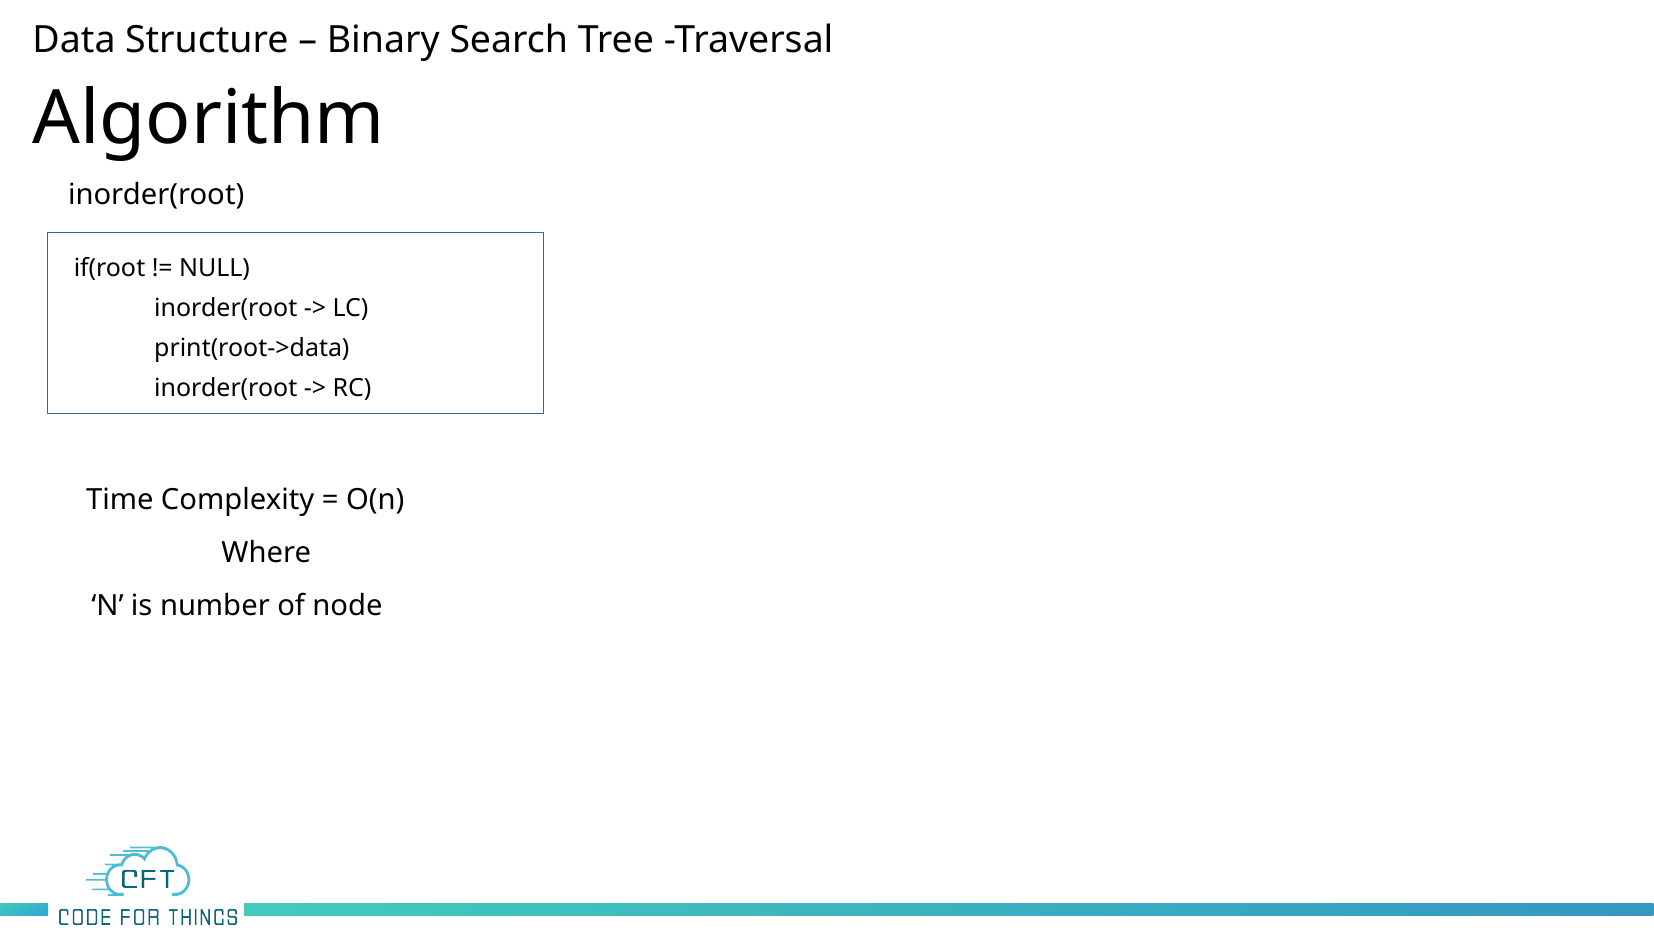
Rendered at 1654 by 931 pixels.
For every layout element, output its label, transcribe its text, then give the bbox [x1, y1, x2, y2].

text_box inorder(root) [53, 165, 438, 215]
text_box if(root != NULL) inorder(root -> LC) print(root->data) inorder(root -> RC) [59, 242, 497, 428]
text_box Time Complexity = O(n) [71, 470, 455, 520]
text_box Where [206, 523, 361, 573]
title Data Structure – Binary Search Tree -Traversal Algorithm [32, 12, 1184, 166]
picture [59, 846, 237, 925]
text_box ‘N’ is number of node [76, 576, 426, 626]
text_box [47, 232, 544, 414]
